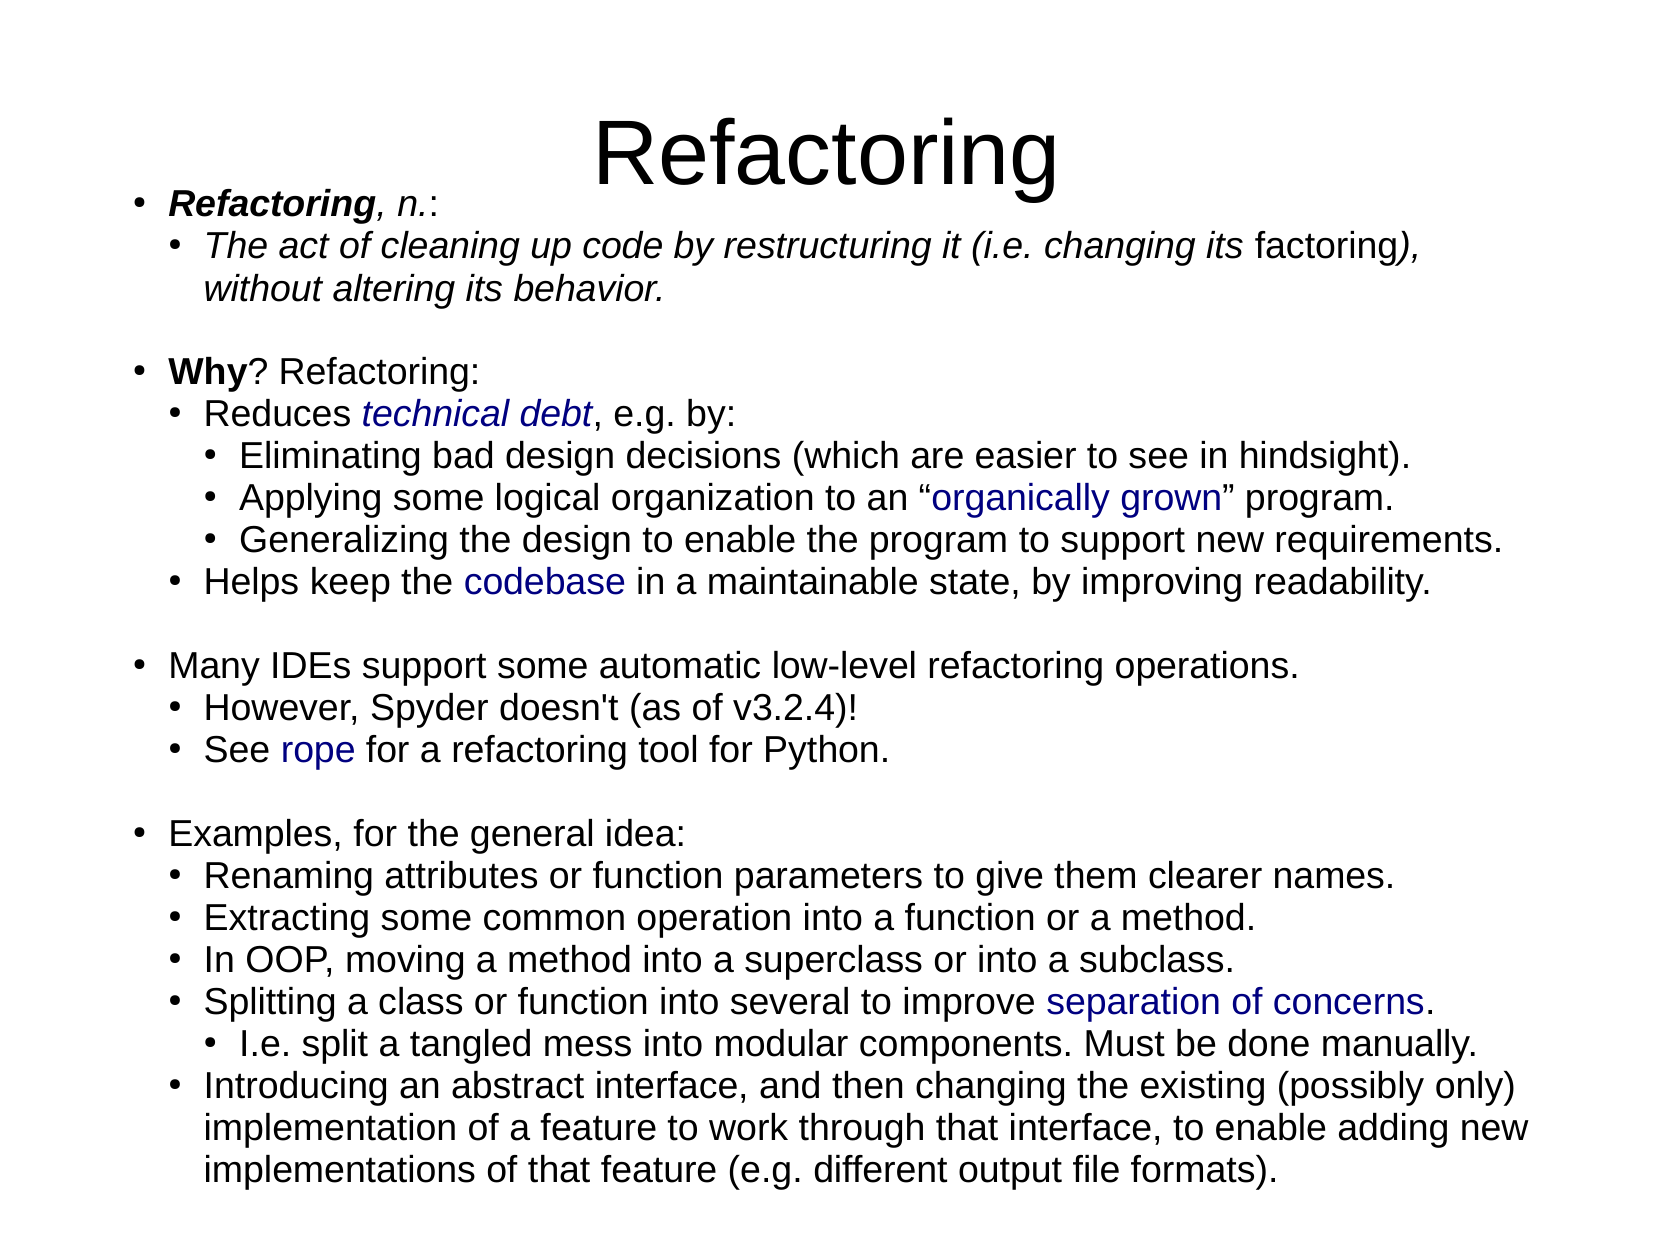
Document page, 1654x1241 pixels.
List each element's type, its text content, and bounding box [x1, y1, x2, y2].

text_box Refactoring, n.: The act of cleaning up code by restructuring it (i.e. changing its factoring), without altering its behavior. Why? Refactoring: Reduces technical debt, e.g. by: Eliminating bad design decisions (which are easier to see in hindsight). Applying some logical organization to an “organically grown” program. Generalizing the design to enable the program to support new requirements. Helps keep the codebase in a maintainable state, by improving readability. Many IDEs support some automatic low-level refactoring operations. However, Spyder doesn't (as of v3.2.4)! See rope for a refactoring tool for Python. Examples, for the general idea: Renaming attributes or function parameters to give them clearer names. Extracting some common operation into a function or a method. In OOP, moving a method into a superclass or into a subclass. Splitting a class or function into several to improve separation of concerns. I.e. split a tangled mess into modular components. Must be done manually. Introducing an abstract interface, and then changing the existing (possibly only) implementation of a feature to work through that interface, to enable adding new implementations of that feature (e.g. different output file formats). [82, 175, 1561, 1199]
title Refactoring [82, 49, 1571, 257]
